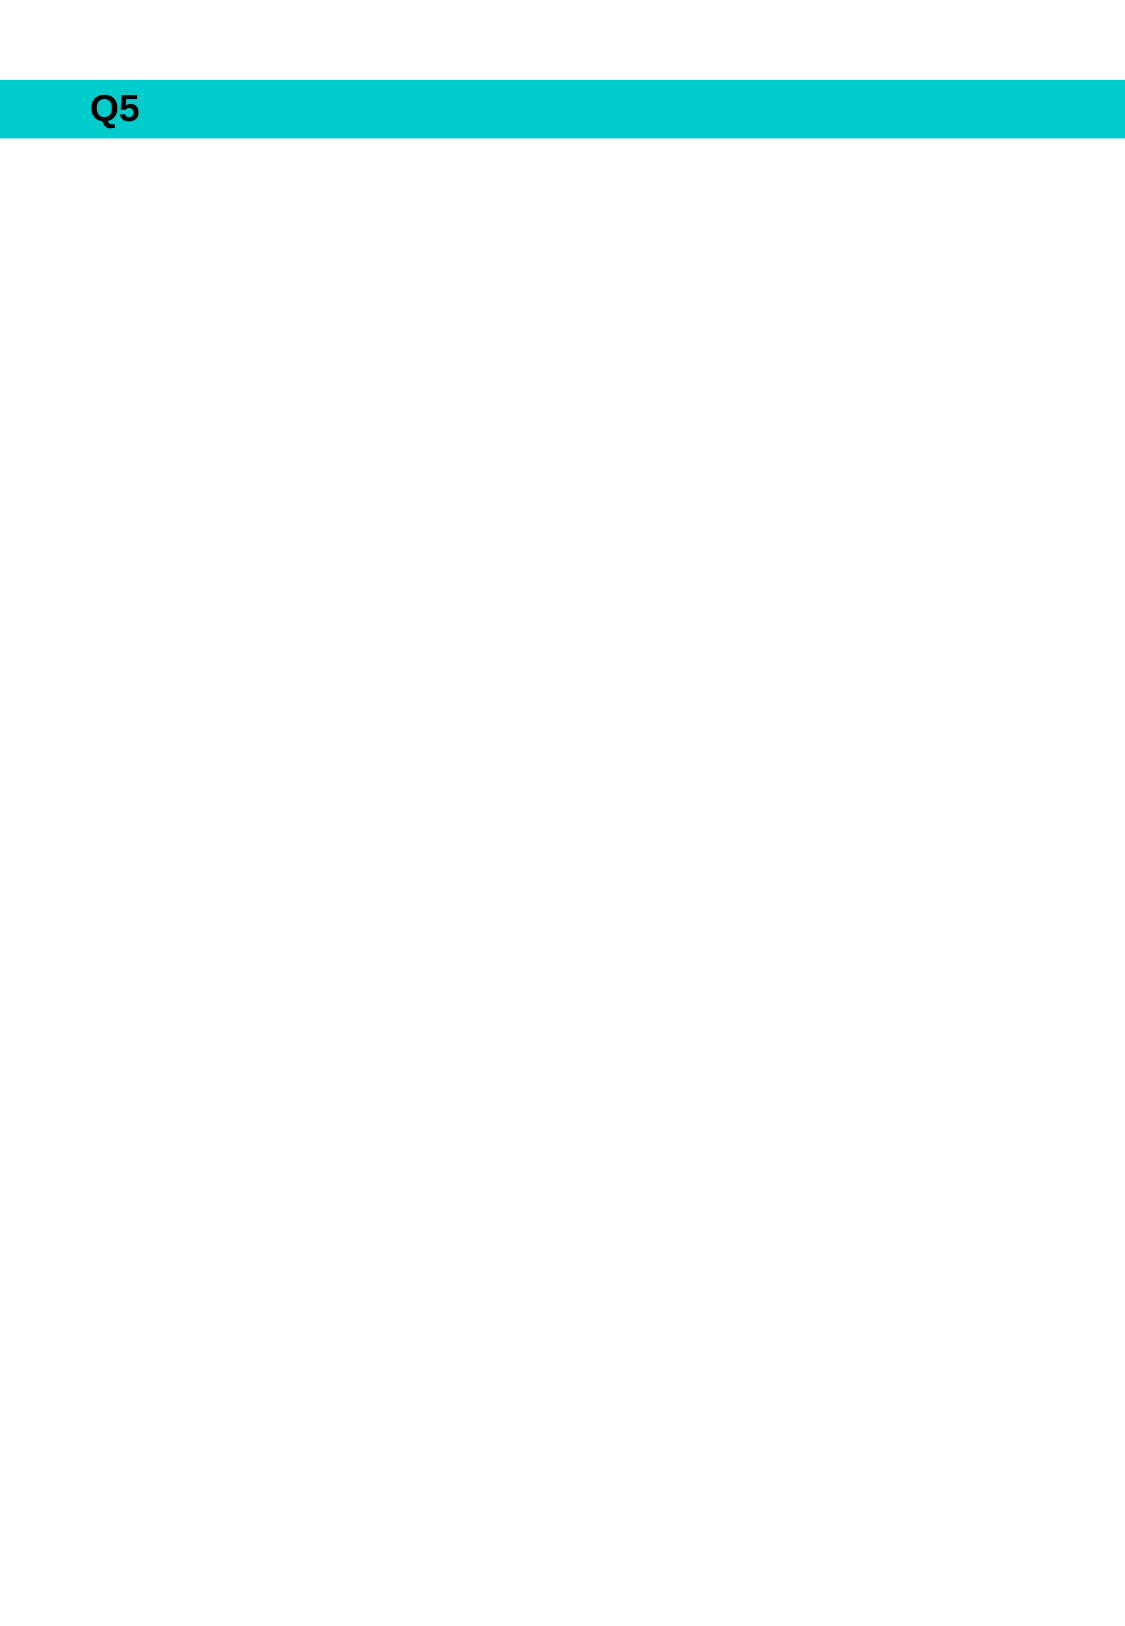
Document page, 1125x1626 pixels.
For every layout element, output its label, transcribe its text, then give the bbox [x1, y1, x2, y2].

text_box Q5 [0, 79, 1125, 139]
